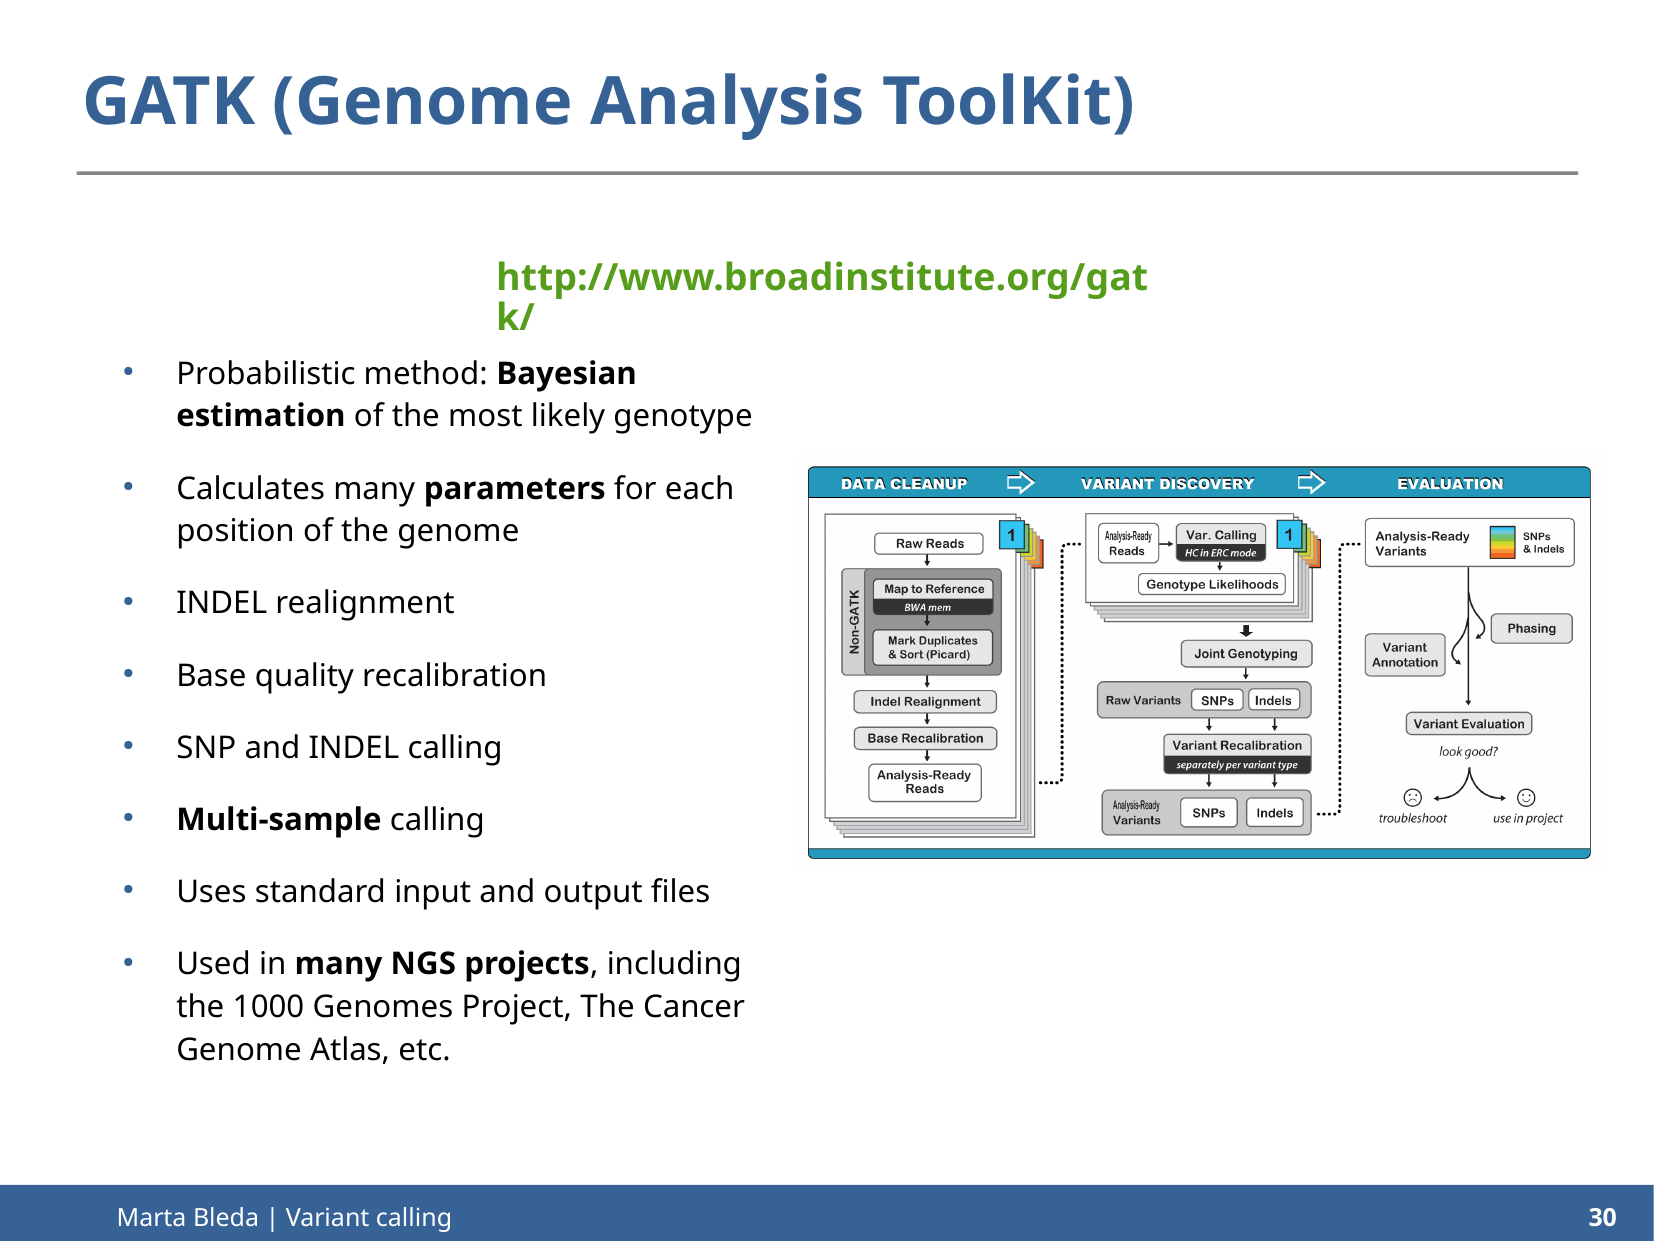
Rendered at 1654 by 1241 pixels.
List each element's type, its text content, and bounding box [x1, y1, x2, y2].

list Probabilistic method: Bayesian estimation of the most likely genotype Calculates many parameters for each position of the genome INDEL realignment Base quality recalibration SNP and INDEL calling Multi-sample calling Uses standard input and output files Used in many NGS projects, including the 1000 Genomes Project, The Cancer Genome Atlas, etc. [105, 350, 797, 1095]
picture [74, 170, 1580, 175]
picture [796, 451, 1606, 872]
title GATK (Genome Analysis ToolKit) [82, 49, 1571, 148]
text_box http://www.broadinstitute.org/gatk/ [481, 243, 1173, 302]
